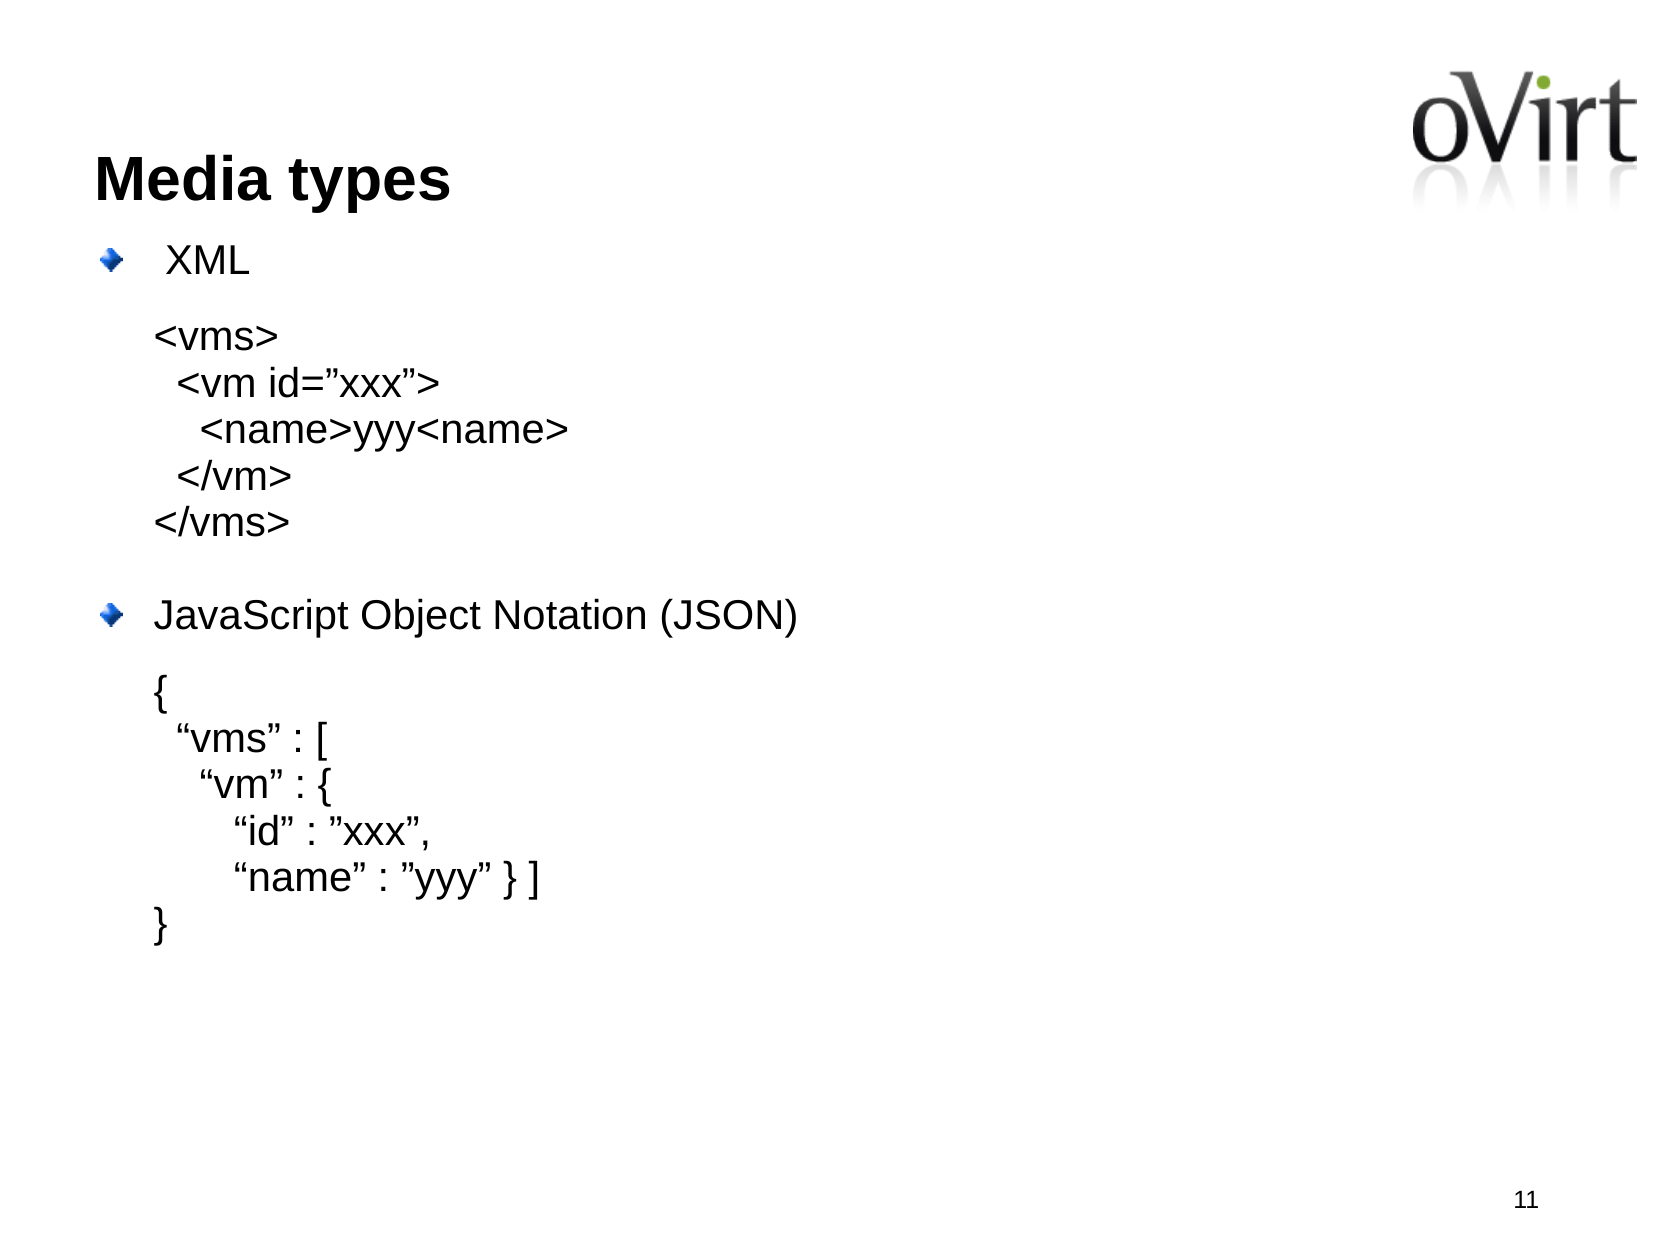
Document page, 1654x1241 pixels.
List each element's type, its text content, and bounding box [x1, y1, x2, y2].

list XML <vms> <vm id=”xxx”> <name>yyy<name> </vm> </vms> JavaScript Object Notation (JSON) { “vms” : [ “vm” : { “id” : ”xxx”, “name” : ”yyy” } ] } [82, 236, 1571, 1241]
picture [1413, 63, 1637, 212]
title Media types [94, 133, 864, 225]
